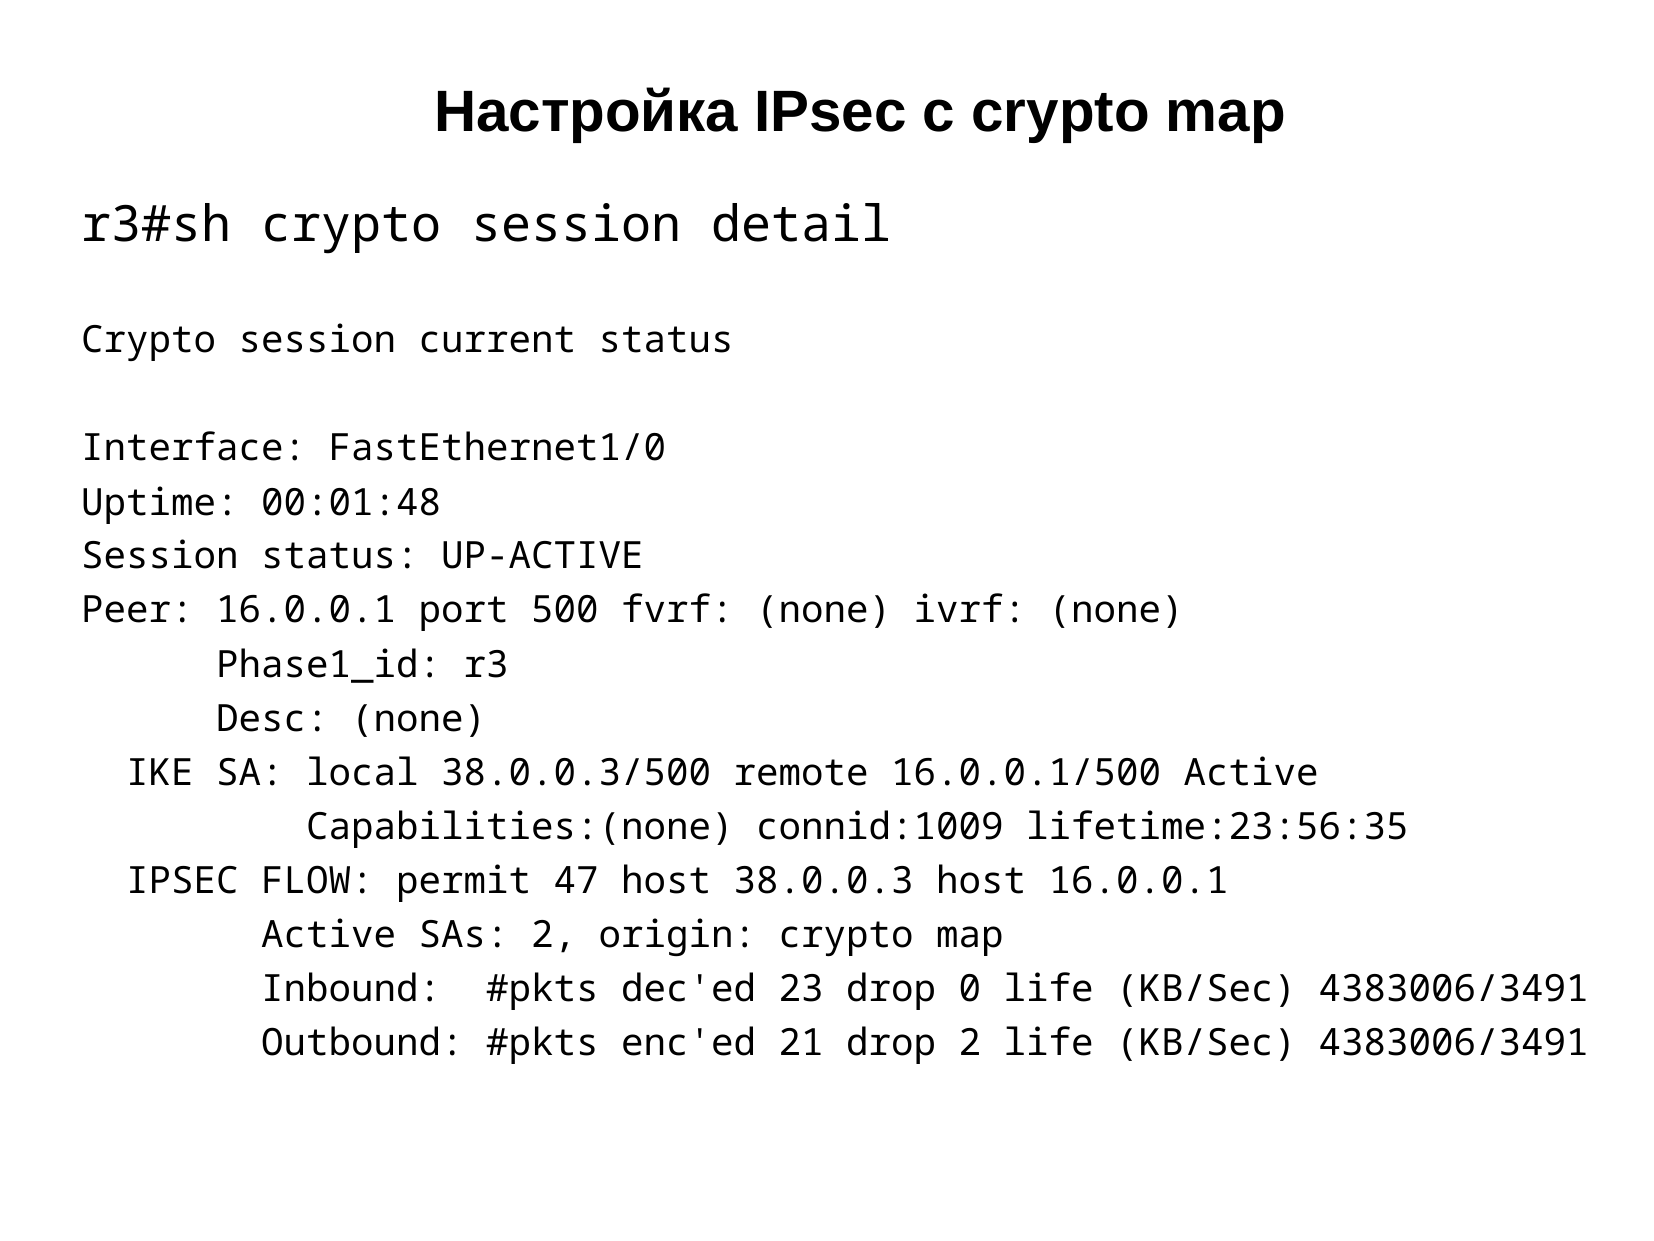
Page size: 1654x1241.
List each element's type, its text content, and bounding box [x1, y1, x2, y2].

list r3#sh crypto session detail Crypto session current status Interface: FastEthernet1/0 Uptime: 00:01:48 Session status: UP-ACTIVE Peer: 16.0.0.1 port 500 fvrf: (none) ivrf: (none) Phase1_id: r3 Desc: (none) IKE SA: local 38.0.0.3/500 remote 16.0.0.1/500 Active Capabilities:(none) connid:1009 lifetime:23:56:35 IPSEC FLOW: permit 47 host 38.0.0.3 host 16.0.0.1 Active SAs: 2, origin: crypto map Inbound: #pkts dec'ed 23 drop 0 life (KB/Sec) 4383006/3491 Outbound: #pkts enc'ed 21 drop 2 life (KB/Sec) 4383006/3491 [75, 187, 1613, 1163]
text_box Настройка IPsec с crypto map [123, 41, 1597, 151]
